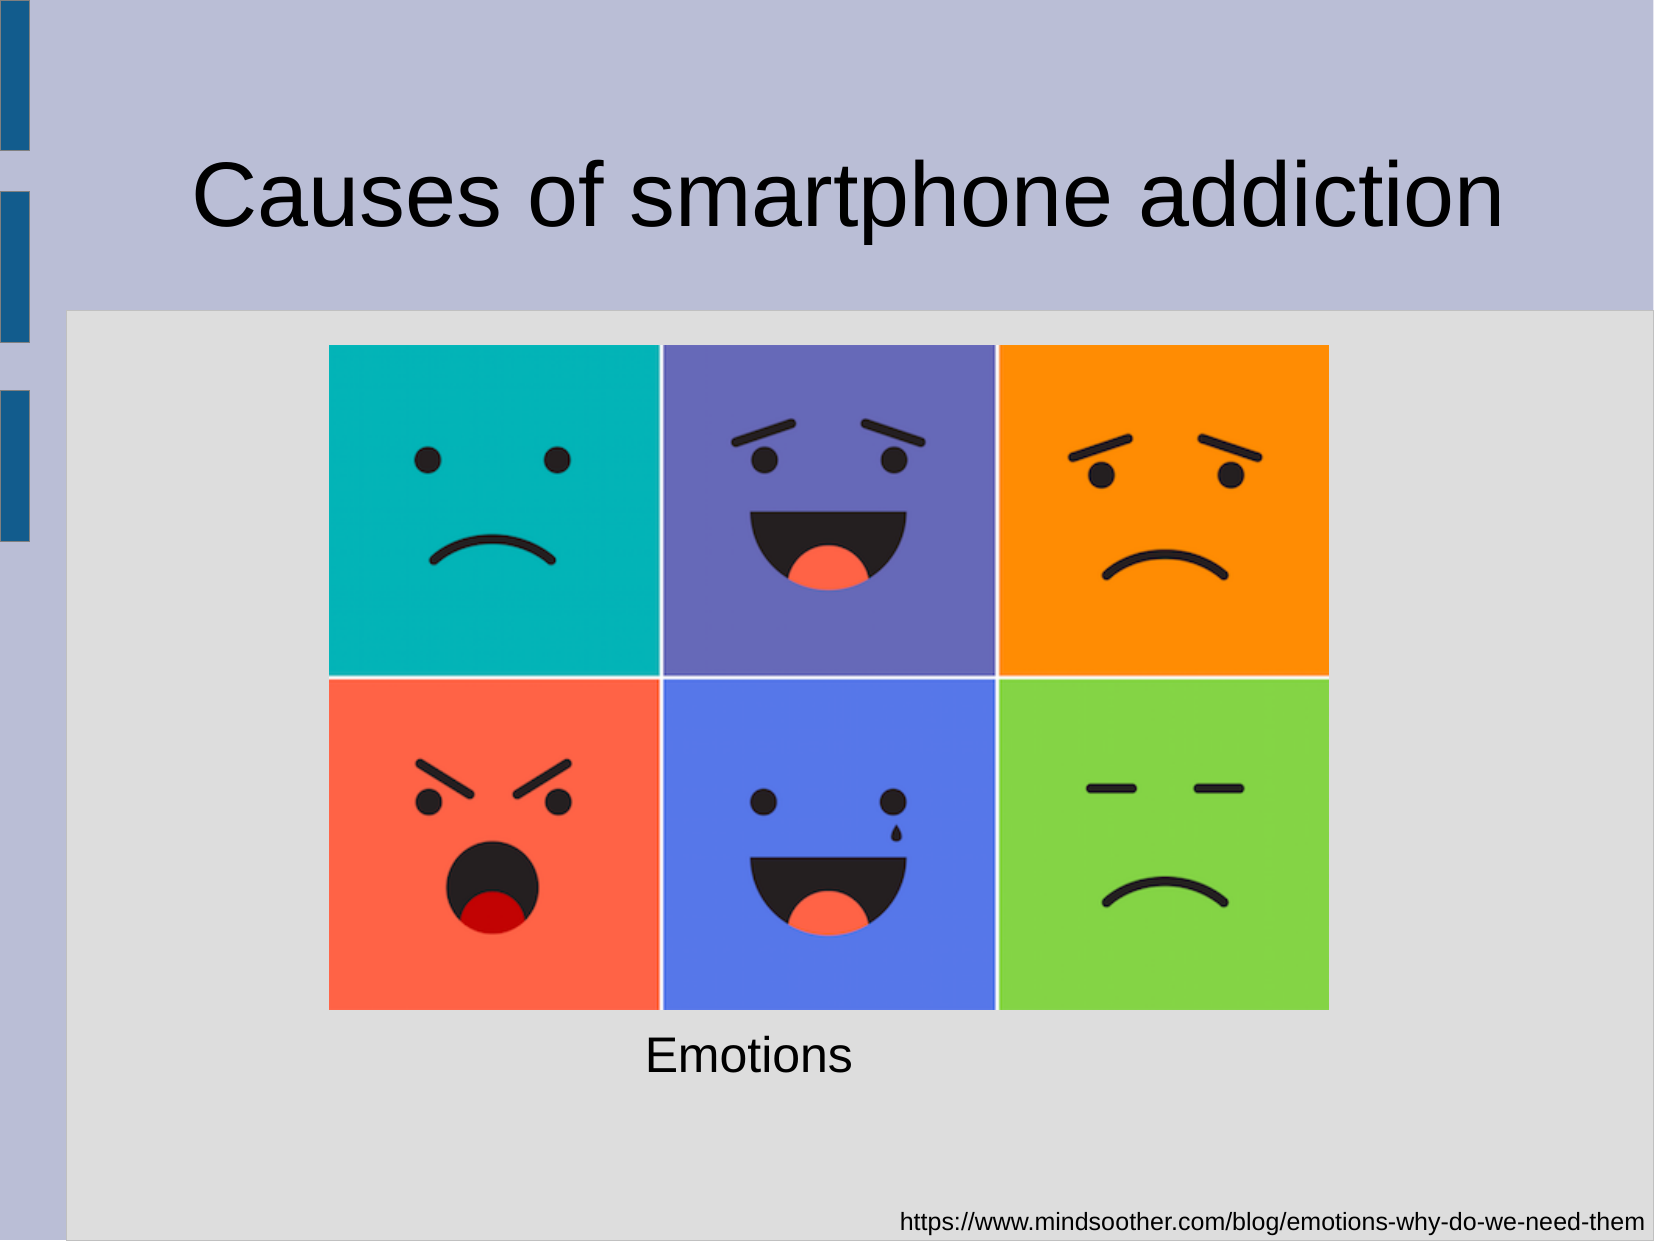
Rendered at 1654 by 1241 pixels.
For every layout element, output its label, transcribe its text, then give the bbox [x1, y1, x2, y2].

title Causes of smartphone addiction [121, 91, 1534, 299]
picture [329, 345, 1329, 1010]
text_box https://www.mindsoother.com/blog/emotions-why-do-we-need-them [885, 1200, 1654, 1241]
text_box Emotions [630, 1020, 1546, 1147]
